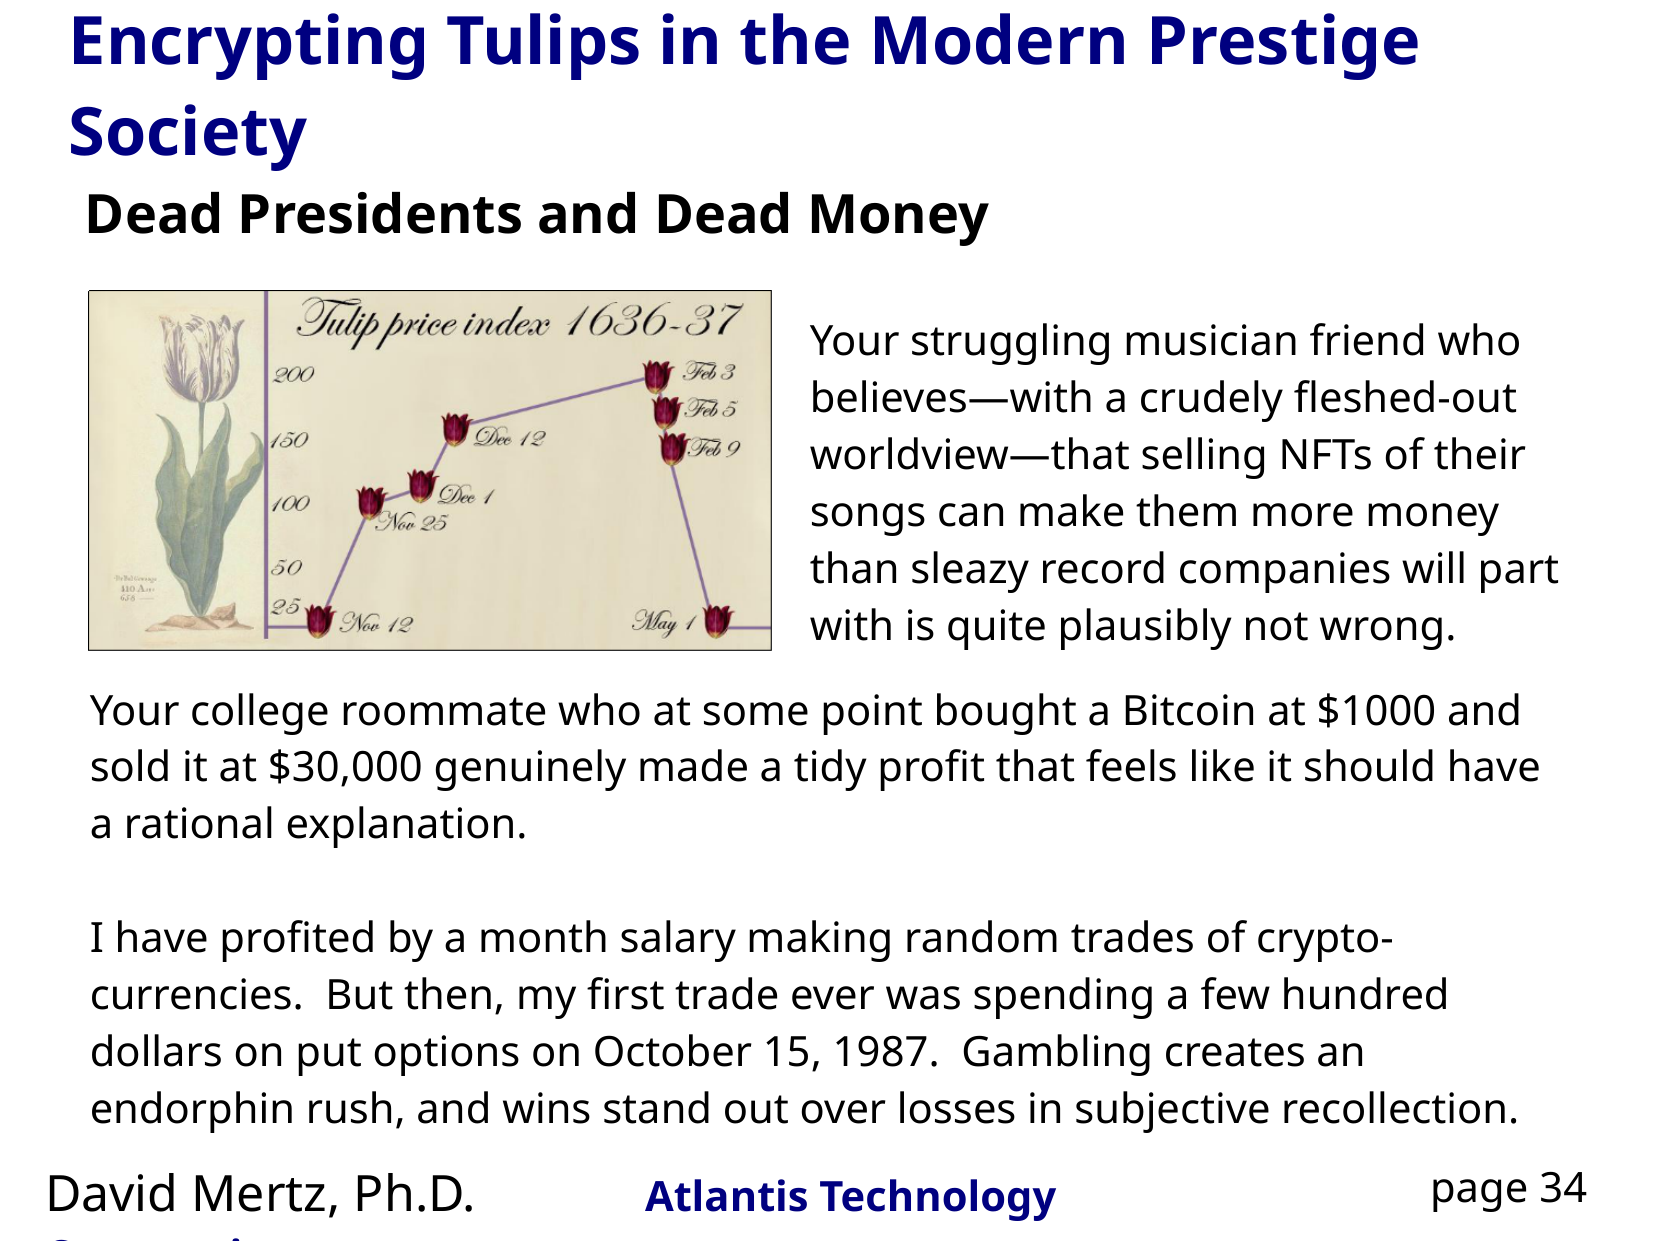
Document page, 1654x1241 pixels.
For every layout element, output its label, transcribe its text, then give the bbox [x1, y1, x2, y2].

list Dead Presidents and Dead Money [84, 175, 1456, 256]
text_box Your college roommate who at some point bought a Bitcoin at $1000 and sold it at $30,000 genuinely made a tidy profit that feels like it should have a rational explanation. I have profited by a month salary making random trades of crypto-currencies. But then, my first trade ever was spending a few hundred dollars on put options on October 15, 1987. Gambling creates an endorphin rush, and wins stand out over losses in subjective recollection. [75, 672, 1591, 1147]
text_box Your struggling musician friend who believes—with a crudely fleshed-out worldview—that selling NFTs of their songs can make them more money than sleazy record companies will part with is quite plausibly not wrong. [795, 303, 1606, 639]
picture [88, 290, 773, 652]
